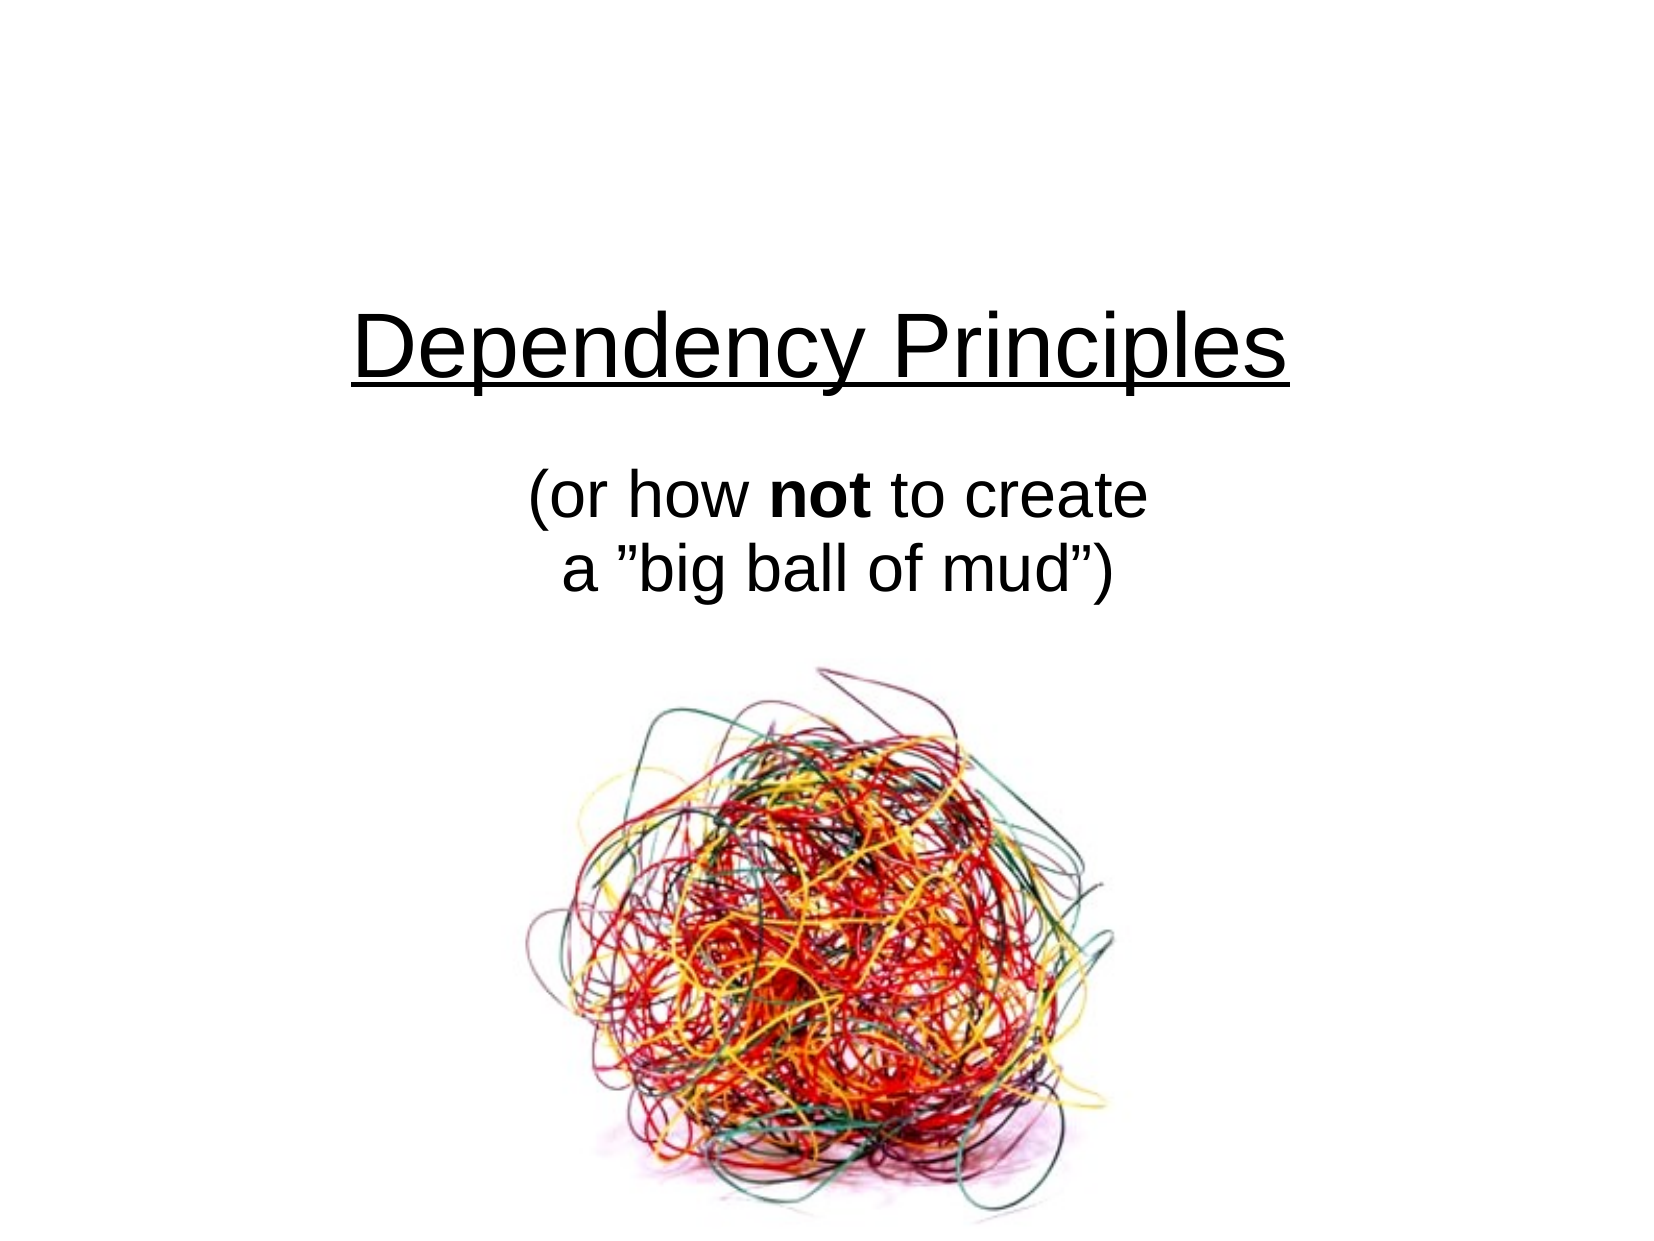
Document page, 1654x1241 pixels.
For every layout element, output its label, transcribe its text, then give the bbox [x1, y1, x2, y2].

title Dependency Principles [76, 241, 1565, 442]
subtitle (or how not to create a ”big ball of mud”) [76, 442, 1565, 621]
picture [501, 655, 1150, 1237]
